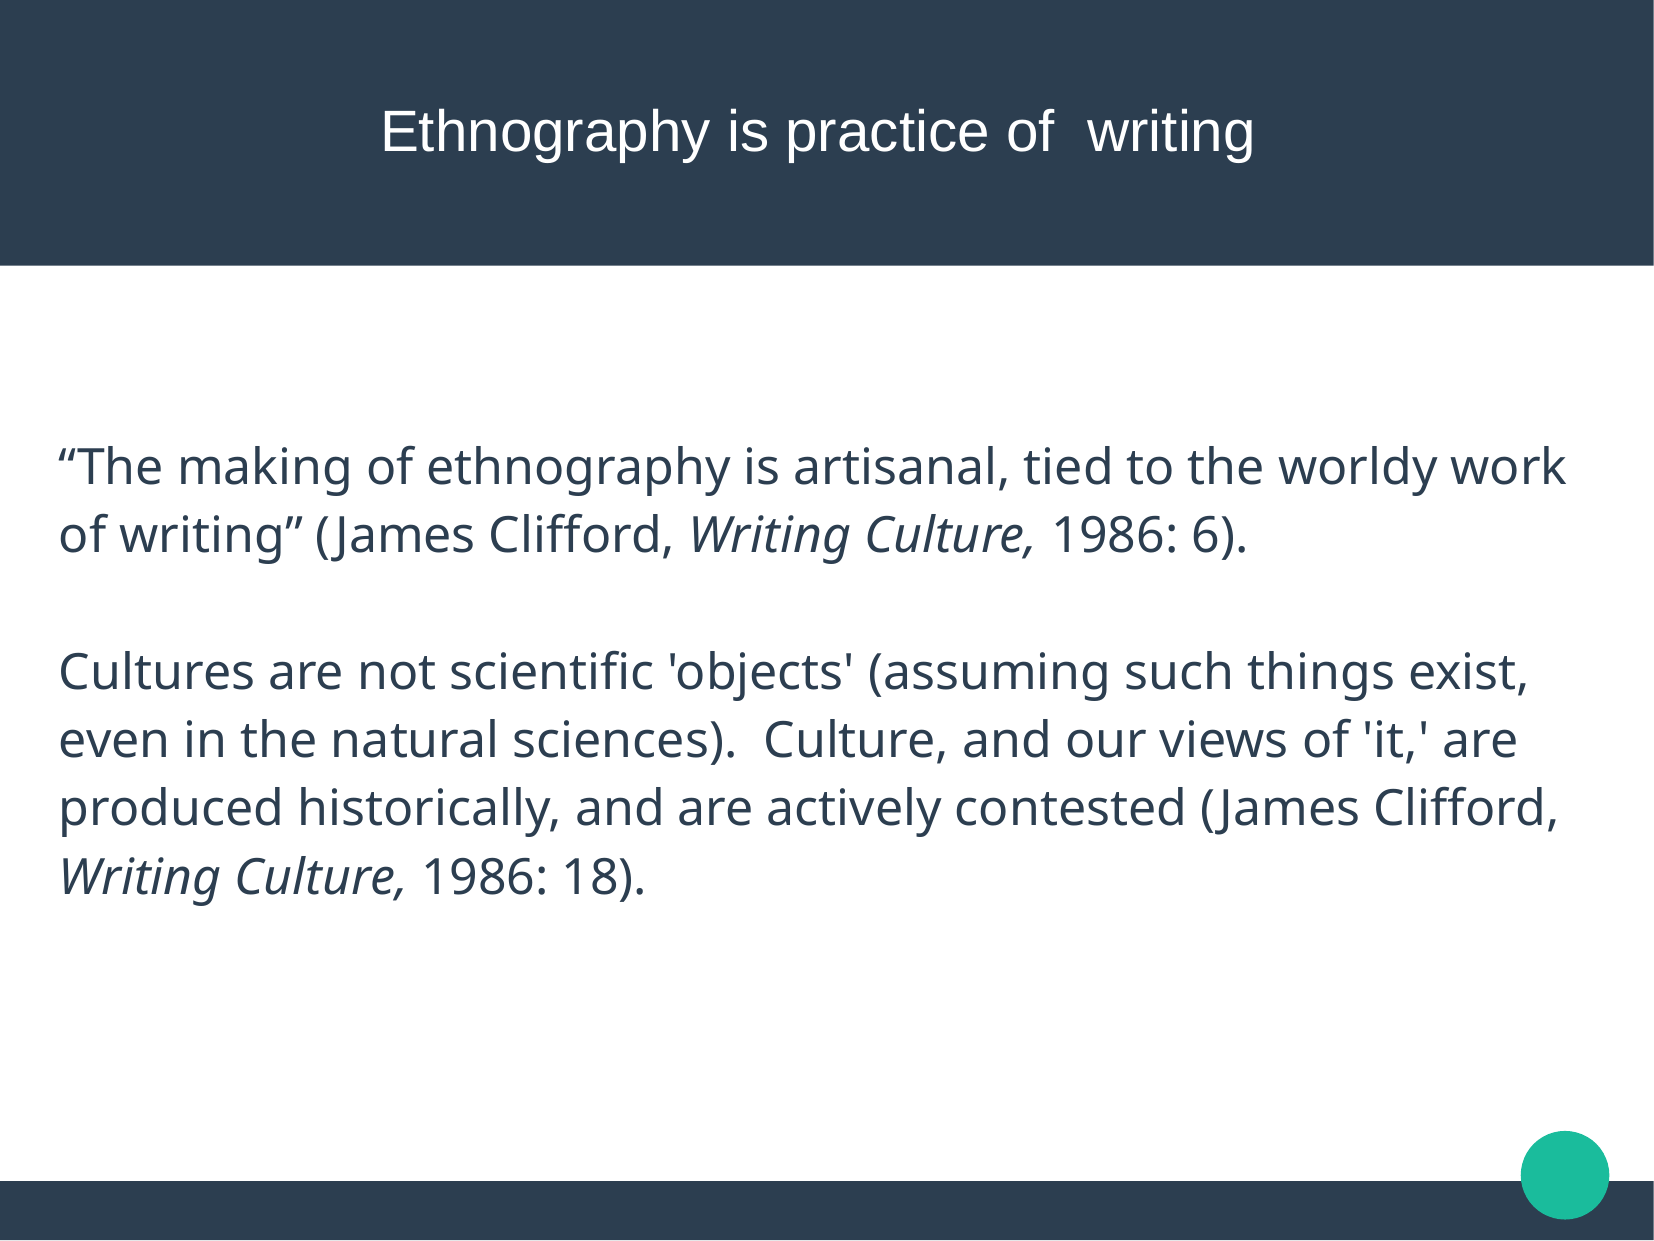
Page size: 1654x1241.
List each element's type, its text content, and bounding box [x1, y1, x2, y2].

title Ethnography is practice of writing [59, 49, 1595, 207]
subtitle “The making of ethnography is artisanal, tied to the worldy work of writing” (James Clifford, Writing Culture, 1986: 6). Cultures are not scientific 'objects' (assuming such things exist, even in the natural sciences). Culture, and our views of 'it,' are produced historically, and are actively contested (James Clifford, Writing Culture, 1986: 18). [59, 324, 1595, 1152]
